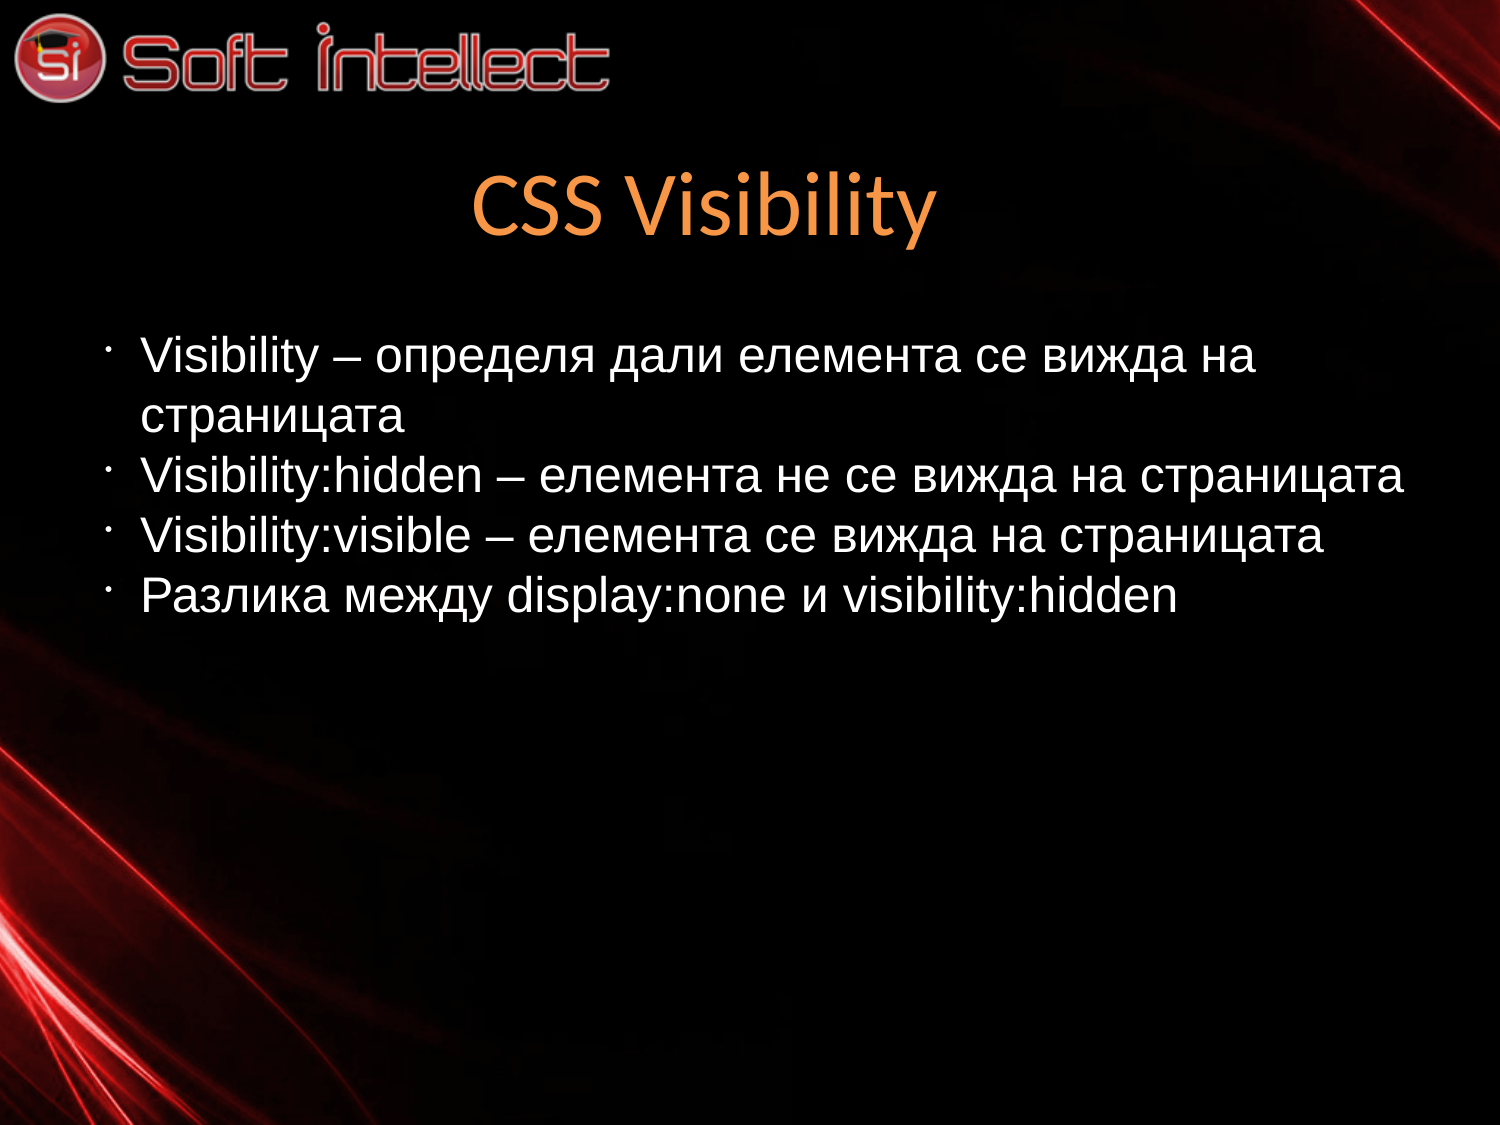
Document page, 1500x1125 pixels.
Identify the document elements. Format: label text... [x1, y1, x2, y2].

picture [0, 0, 1500, 1125]
text_box CSS Visibility [29, 104, 1380, 293]
text_box Visibility – определя дали елемента се вижда на страницата Visibility:hidden – елемента не се вижда на страницата Visibility:visible – елемента се вижда на страницата Разлика между display:none и visibility:hidden [90, 314, 1441, 646]
